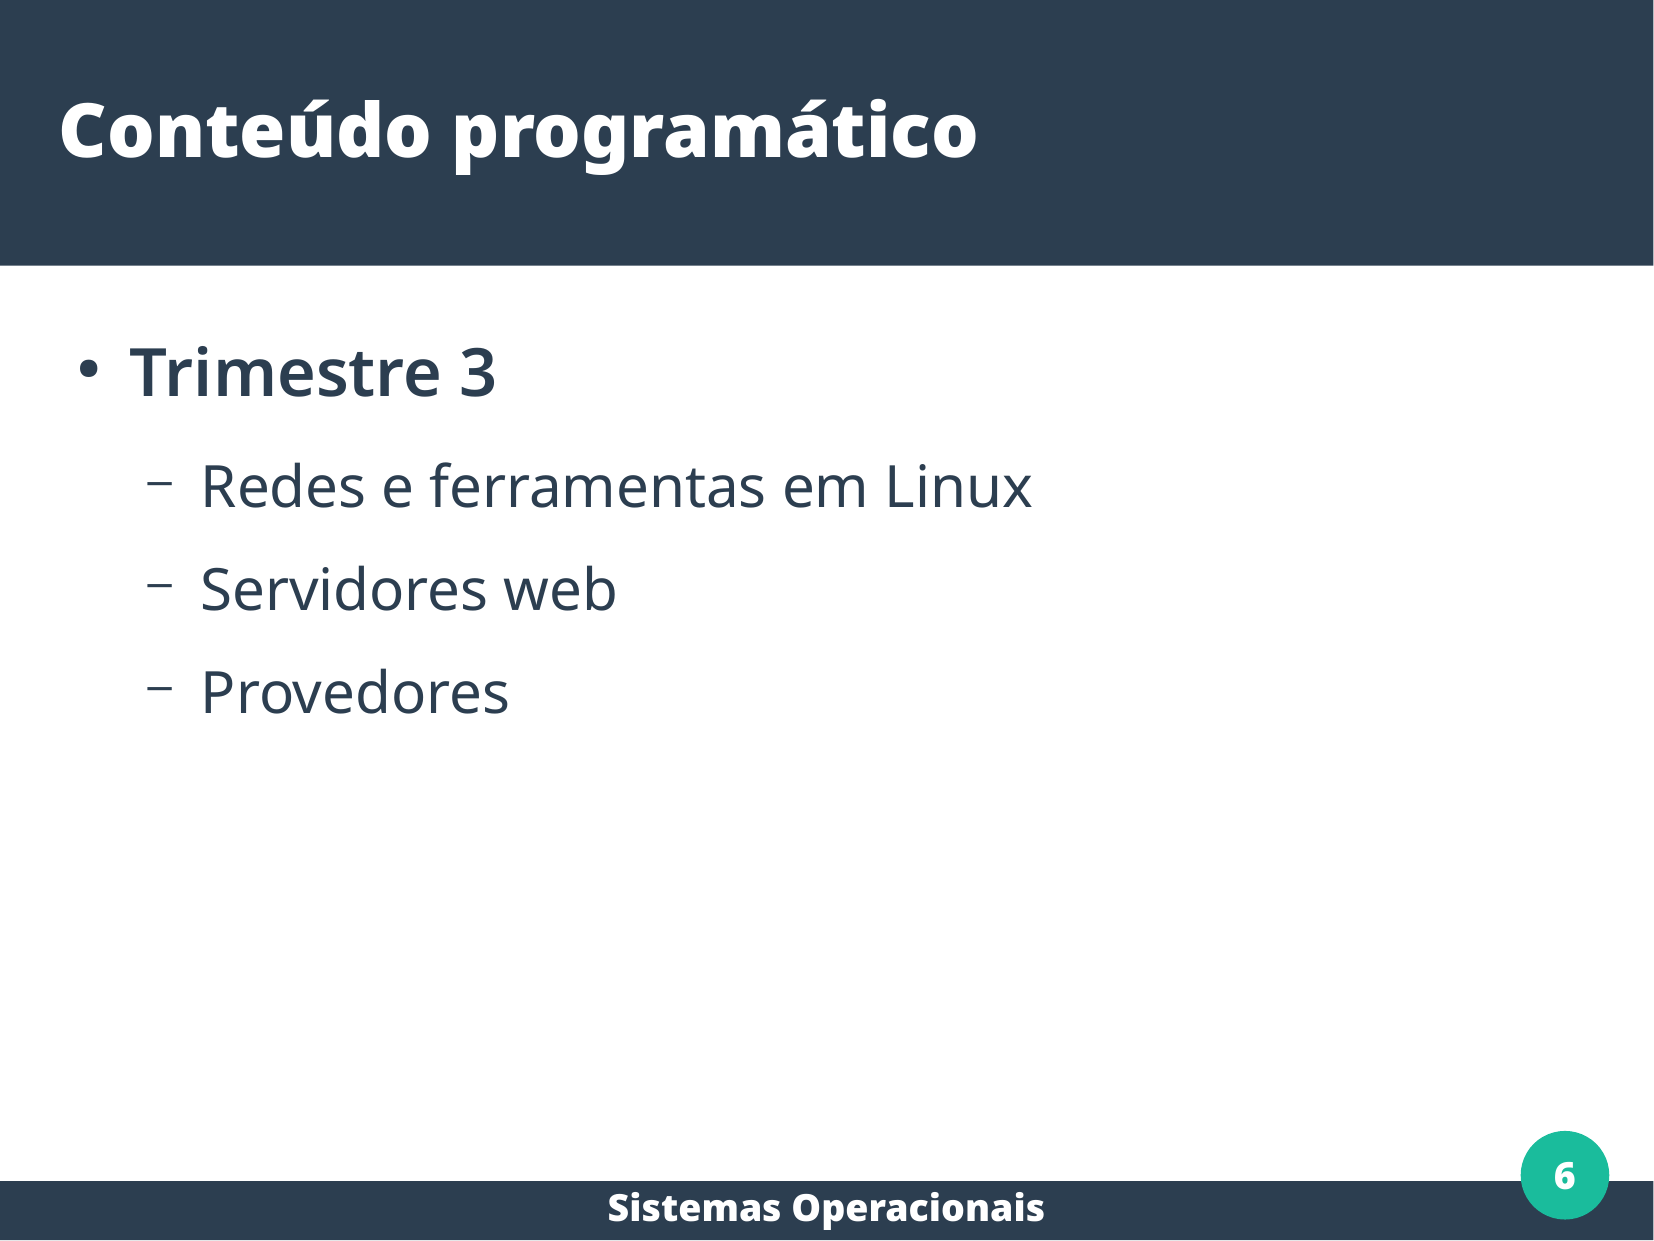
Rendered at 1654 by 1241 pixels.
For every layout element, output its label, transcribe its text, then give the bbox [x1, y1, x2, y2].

list Trimestre 3 Redes e ferramentas em Linux Servidores web Provedores [59, 324, 1595, 1152]
title Conteúdo programático [59, 49, 1595, 207]
